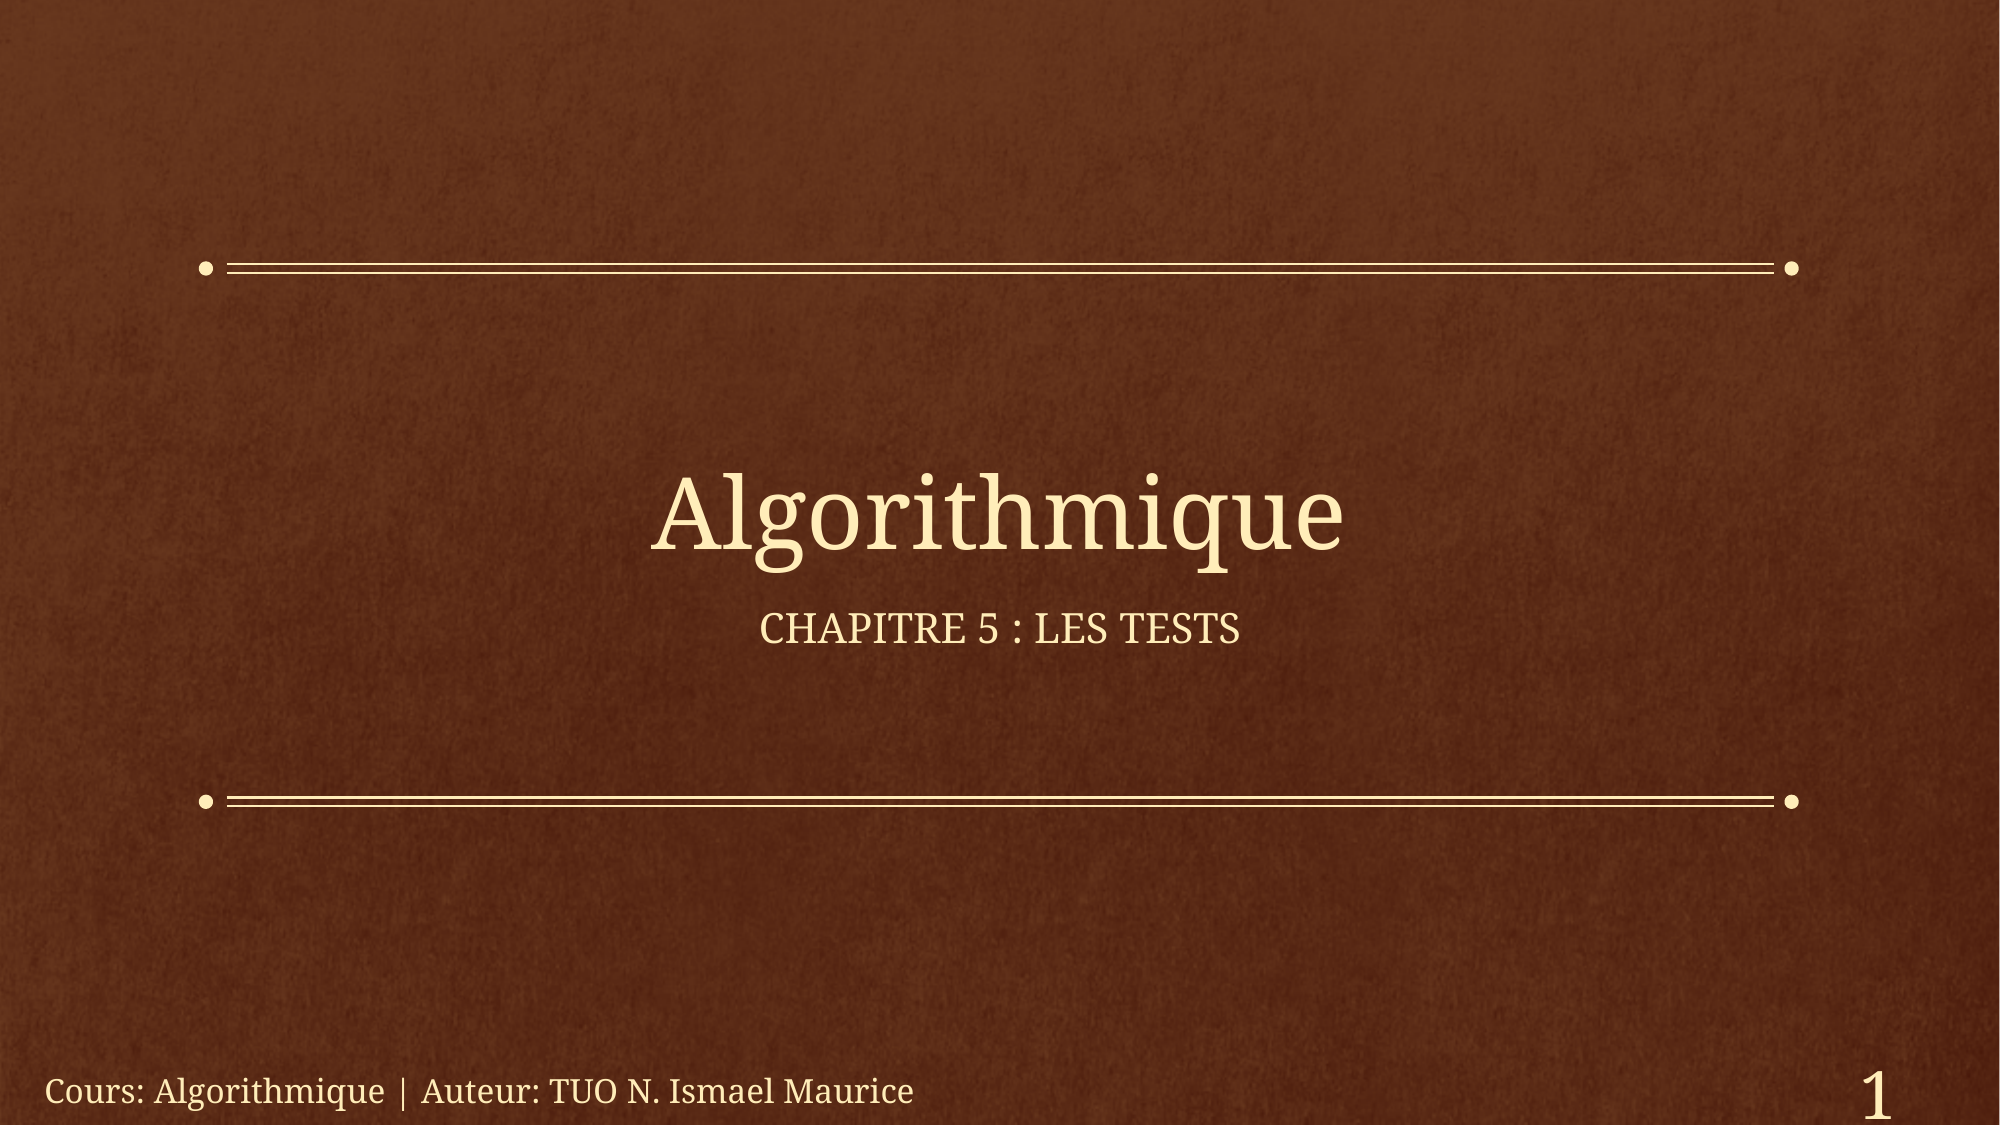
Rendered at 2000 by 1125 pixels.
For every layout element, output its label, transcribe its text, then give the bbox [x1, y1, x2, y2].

text_box [1844, 1045, 2000, 1125]
text_box Cours: Algorithmique | Auteur: TUO N. Ismael Maurice [29, 1062, 1246, 1113]
title Algorithmique [225, 312, 1774, 580]
subtitle Chapitre 5 : LeS TESTS [226, 599, 1774, 763]
